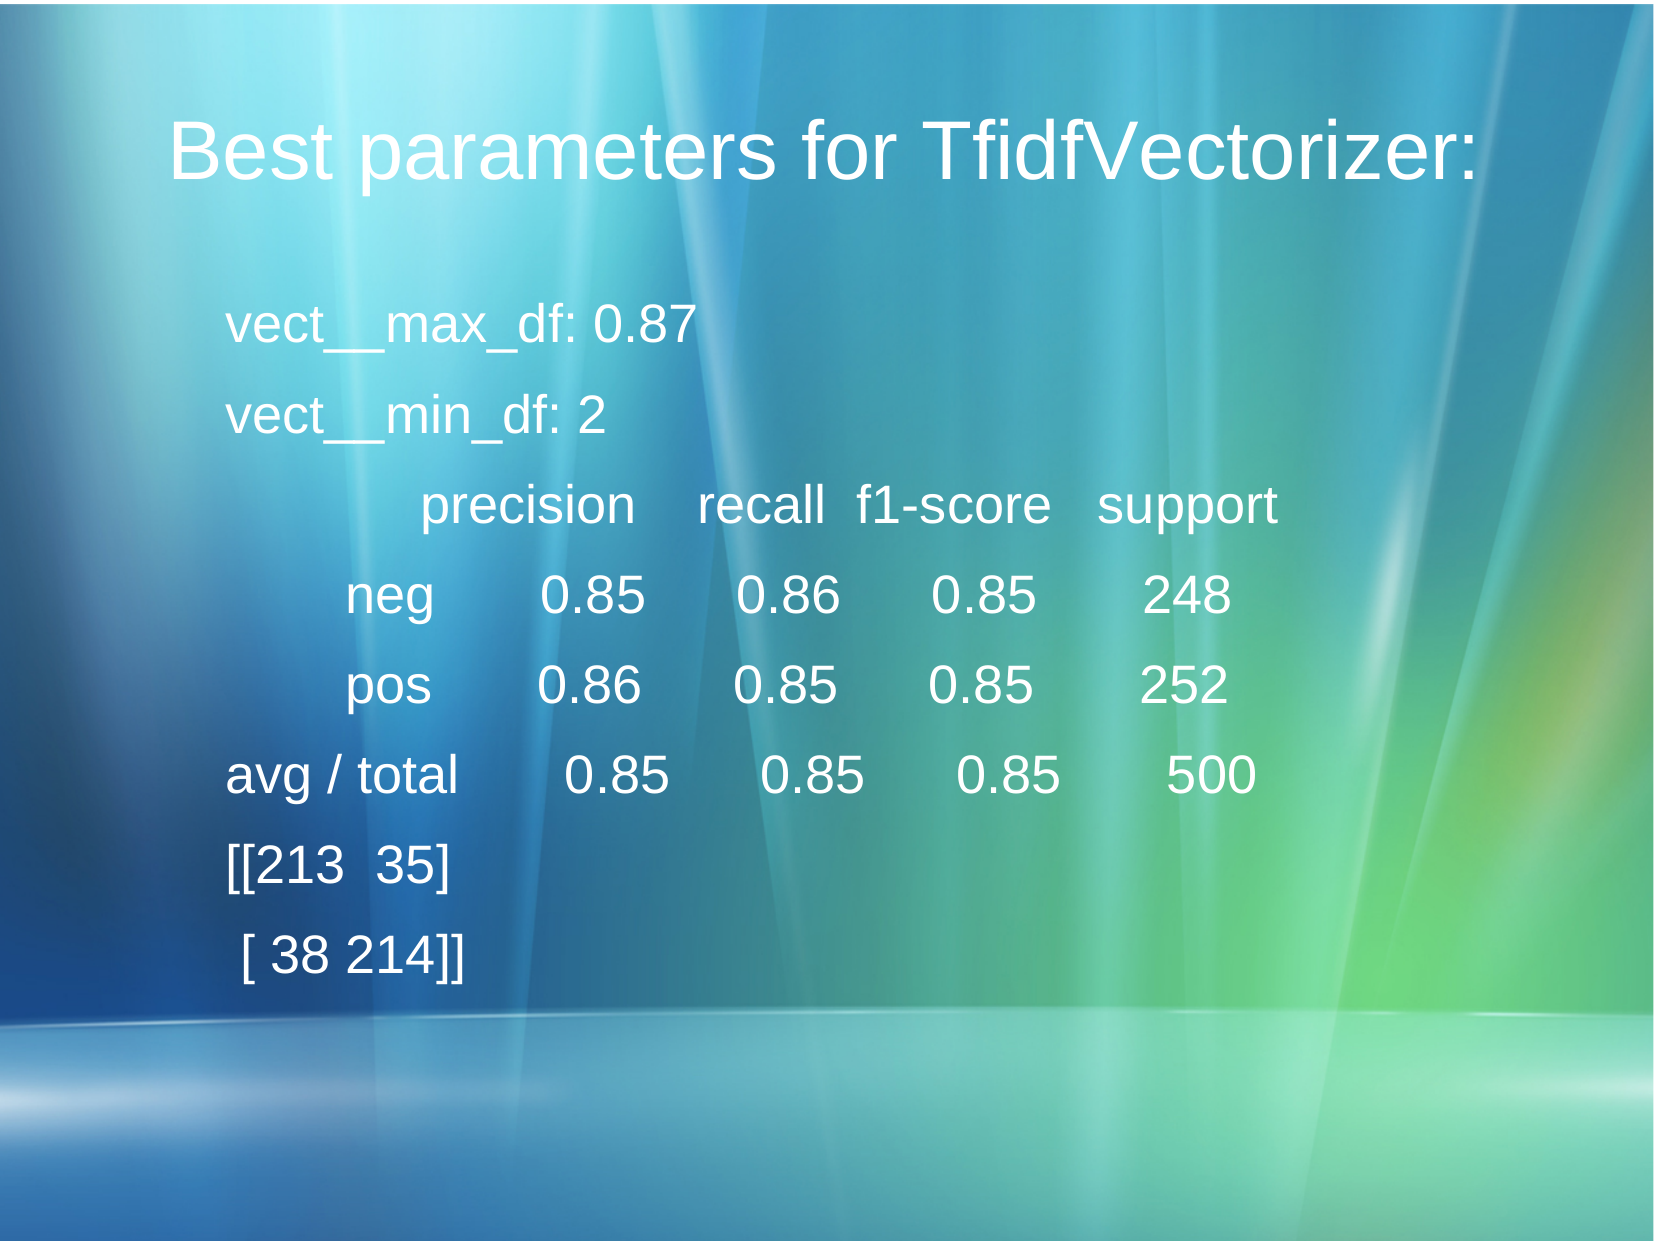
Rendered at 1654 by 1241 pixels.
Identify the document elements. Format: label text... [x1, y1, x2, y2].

picture [0, 4, 1654, 1241]
title Best parameters for TfidfVectorizer: [82, 49, 1568, 254]
list vect__max_df: 0.87 vect__min_df: 2 precision recall f1-score support neg 0.85 0.86 0.85 248 pos 0.86 0.85 0.85 252 avg / total 0.85 0.85 0.85 500 [[213 35] [ 38 214]] [225, 290, 1535, 1201]
